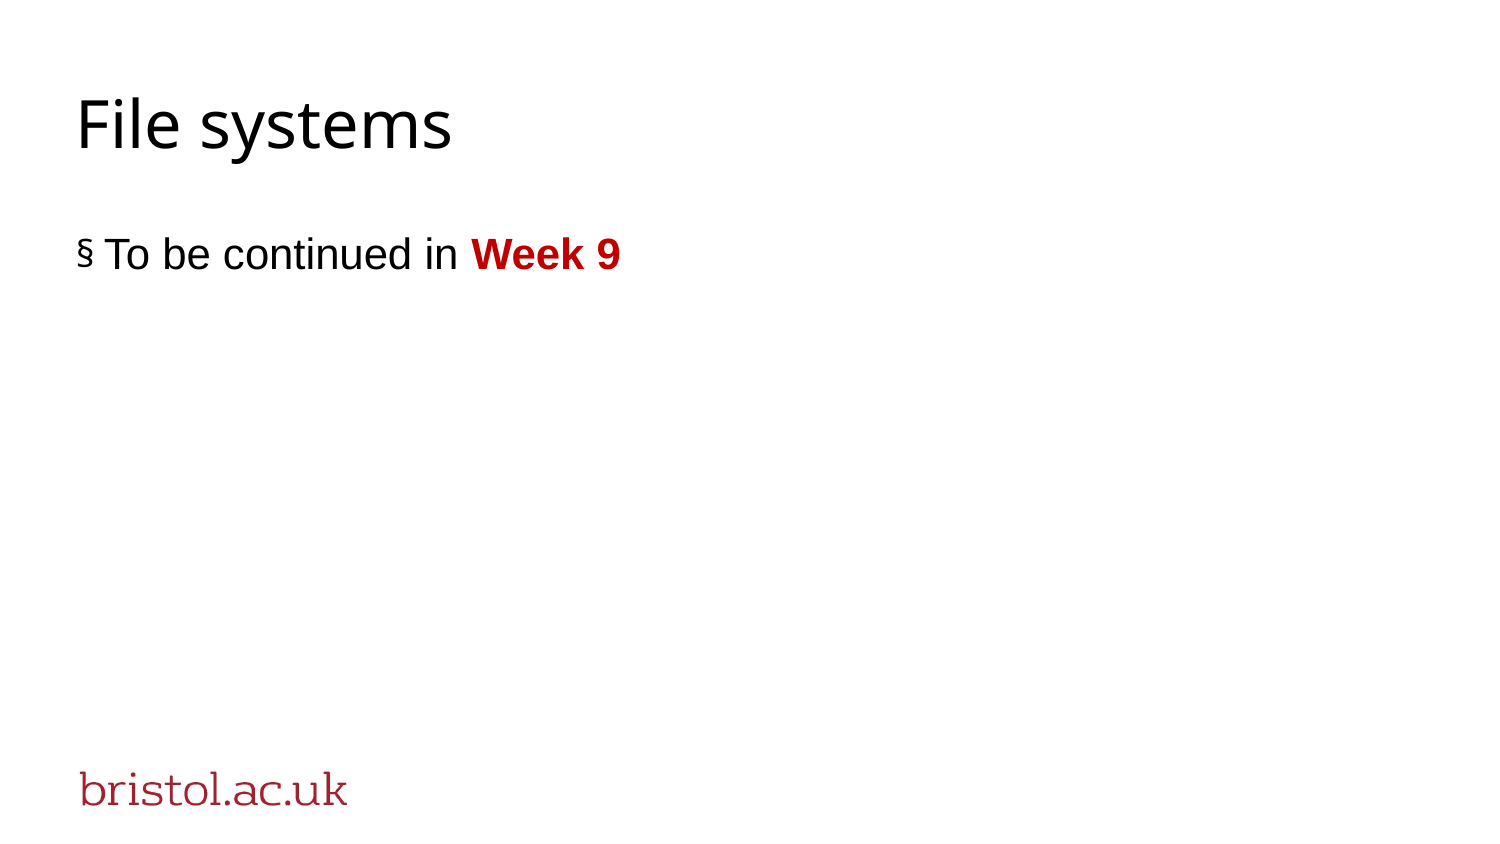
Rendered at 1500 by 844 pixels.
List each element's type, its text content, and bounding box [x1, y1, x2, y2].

list To be continued in Week 9 [60, 224, 1440, 699]
title File systems [60, 44, 1440, 209]
